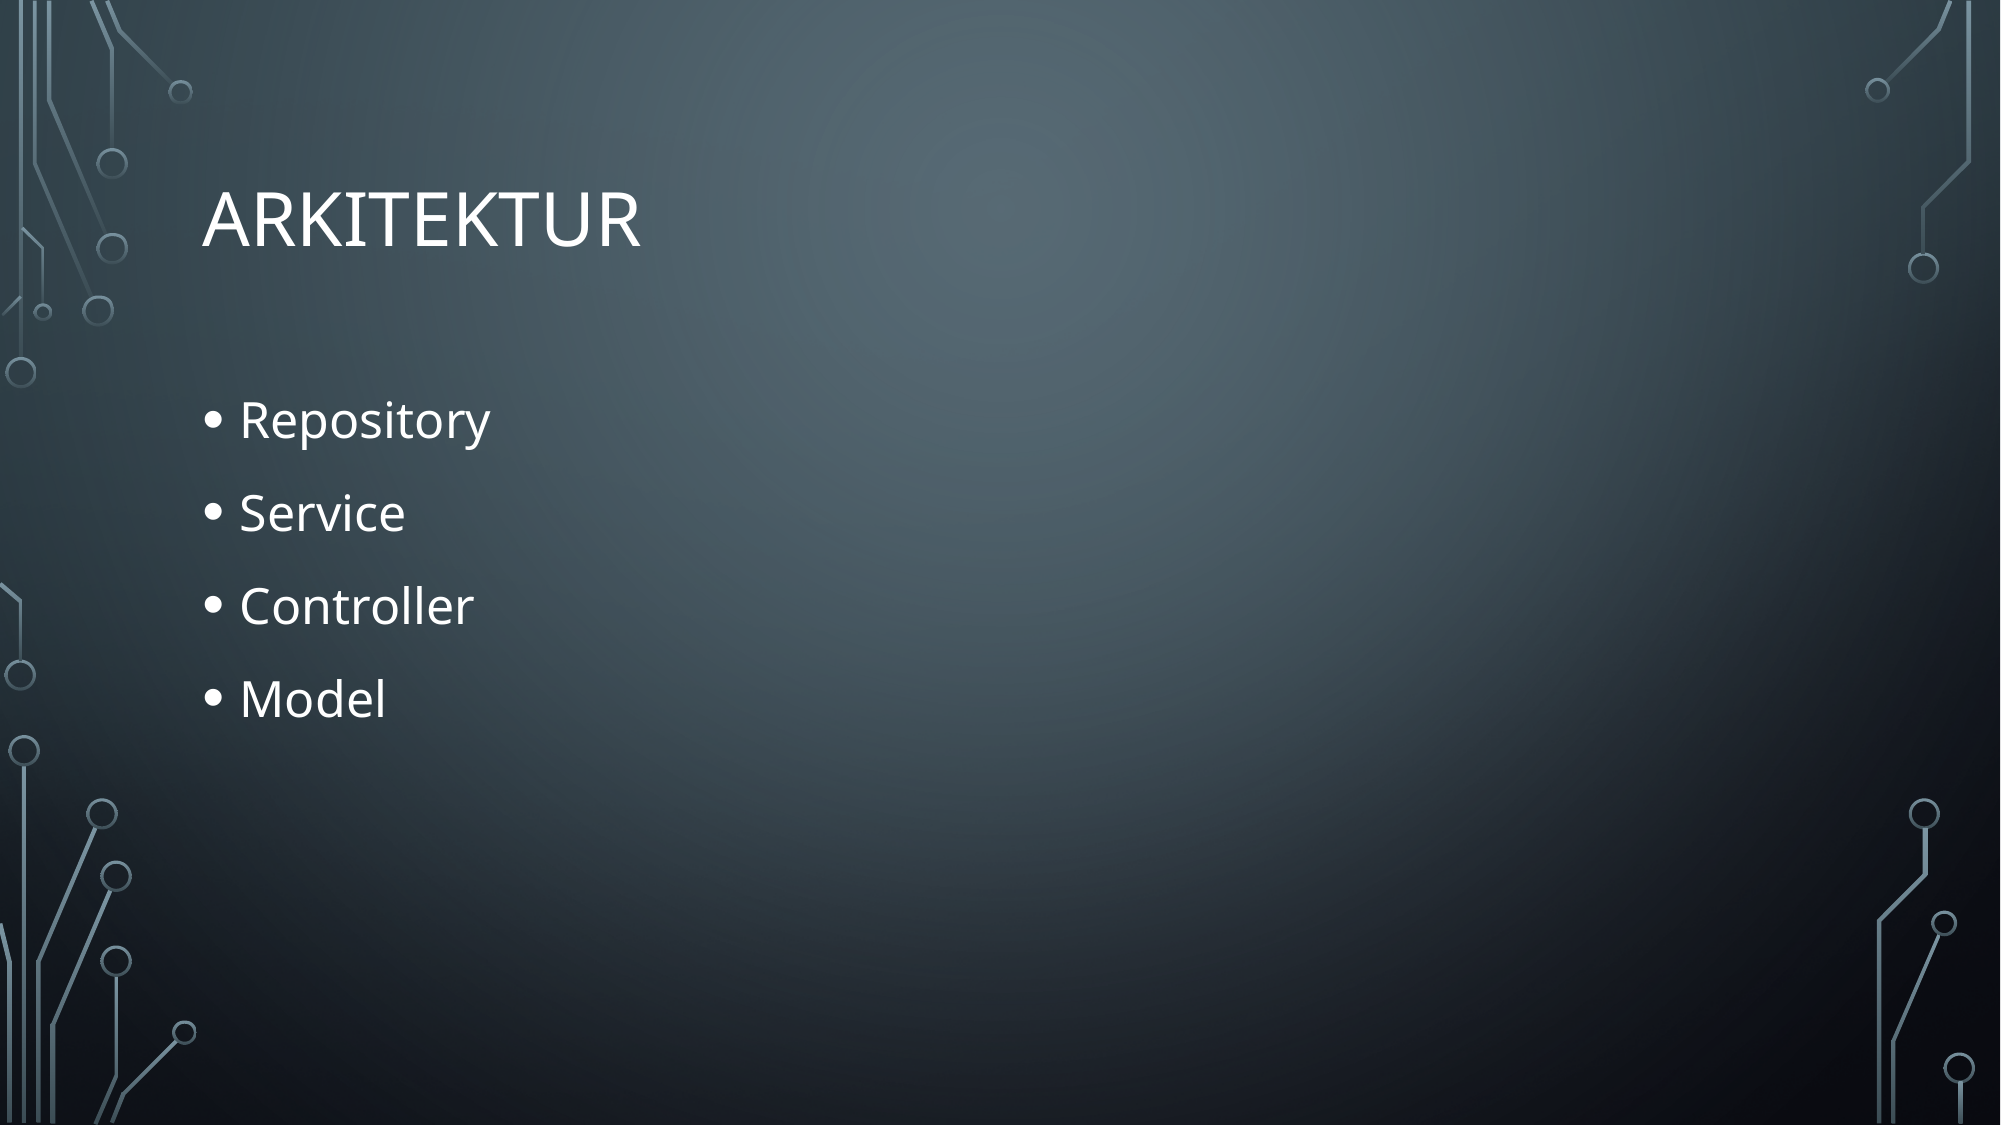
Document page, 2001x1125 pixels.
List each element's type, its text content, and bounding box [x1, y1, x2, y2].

title Arkitektur [187, 101, 1813, 344]
list Repository Service Controller Model [187, 369, 1813, 951]
